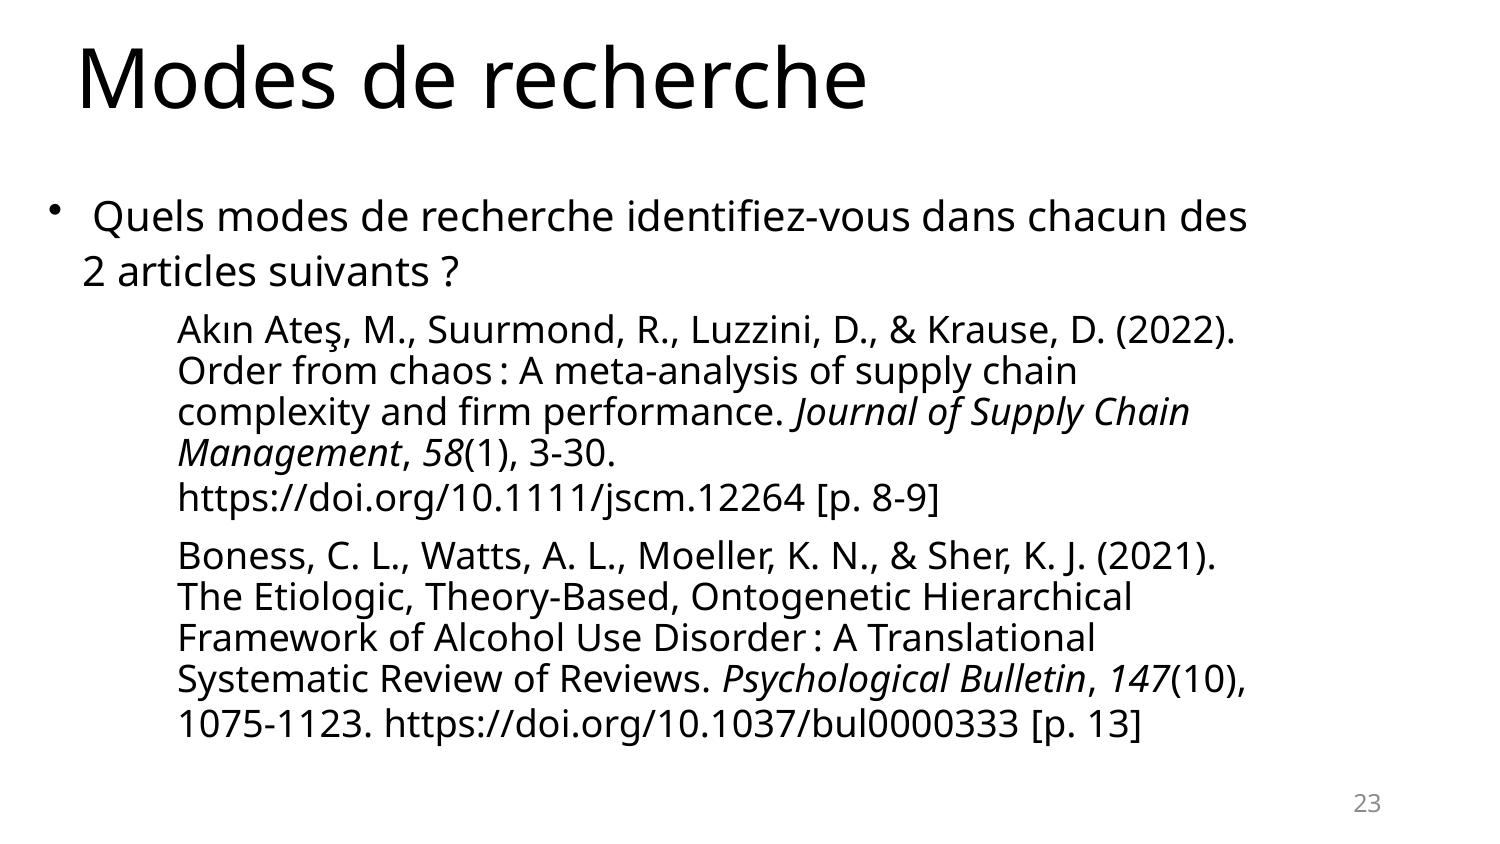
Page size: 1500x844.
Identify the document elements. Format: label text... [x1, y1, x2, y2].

list Quels modes de recherche identifiez-vous dans chacun des 2 articles suivants ? Akın Ateş, M., Suurmond, R., Luzzini, D., & Krause, D. (2022). Order from chaos : A meta-analysis of supply chain complexity and firm performance. Journal of Supply Chain Management, 58(1), 3‑30. https://doi.org/10.1111/jscm.12264 [p. 8-9] Boness, C. L., Watts, A. L., Moeller, K. N., & Sher, K. J. (2021). The Etiologic, Theory-Based, Ontogenetic Hierarchical Framework of Alcohol Use Disorder : A Translational Systematic Review of Reviews. Psychological Bulletin, 147(10), 1075‑1123. https://doi.org/10.1037/bul0000333 [p. 13] [33, 177, 1265, 797]
title Modes de recherche [60, 0, 1354, 164]
